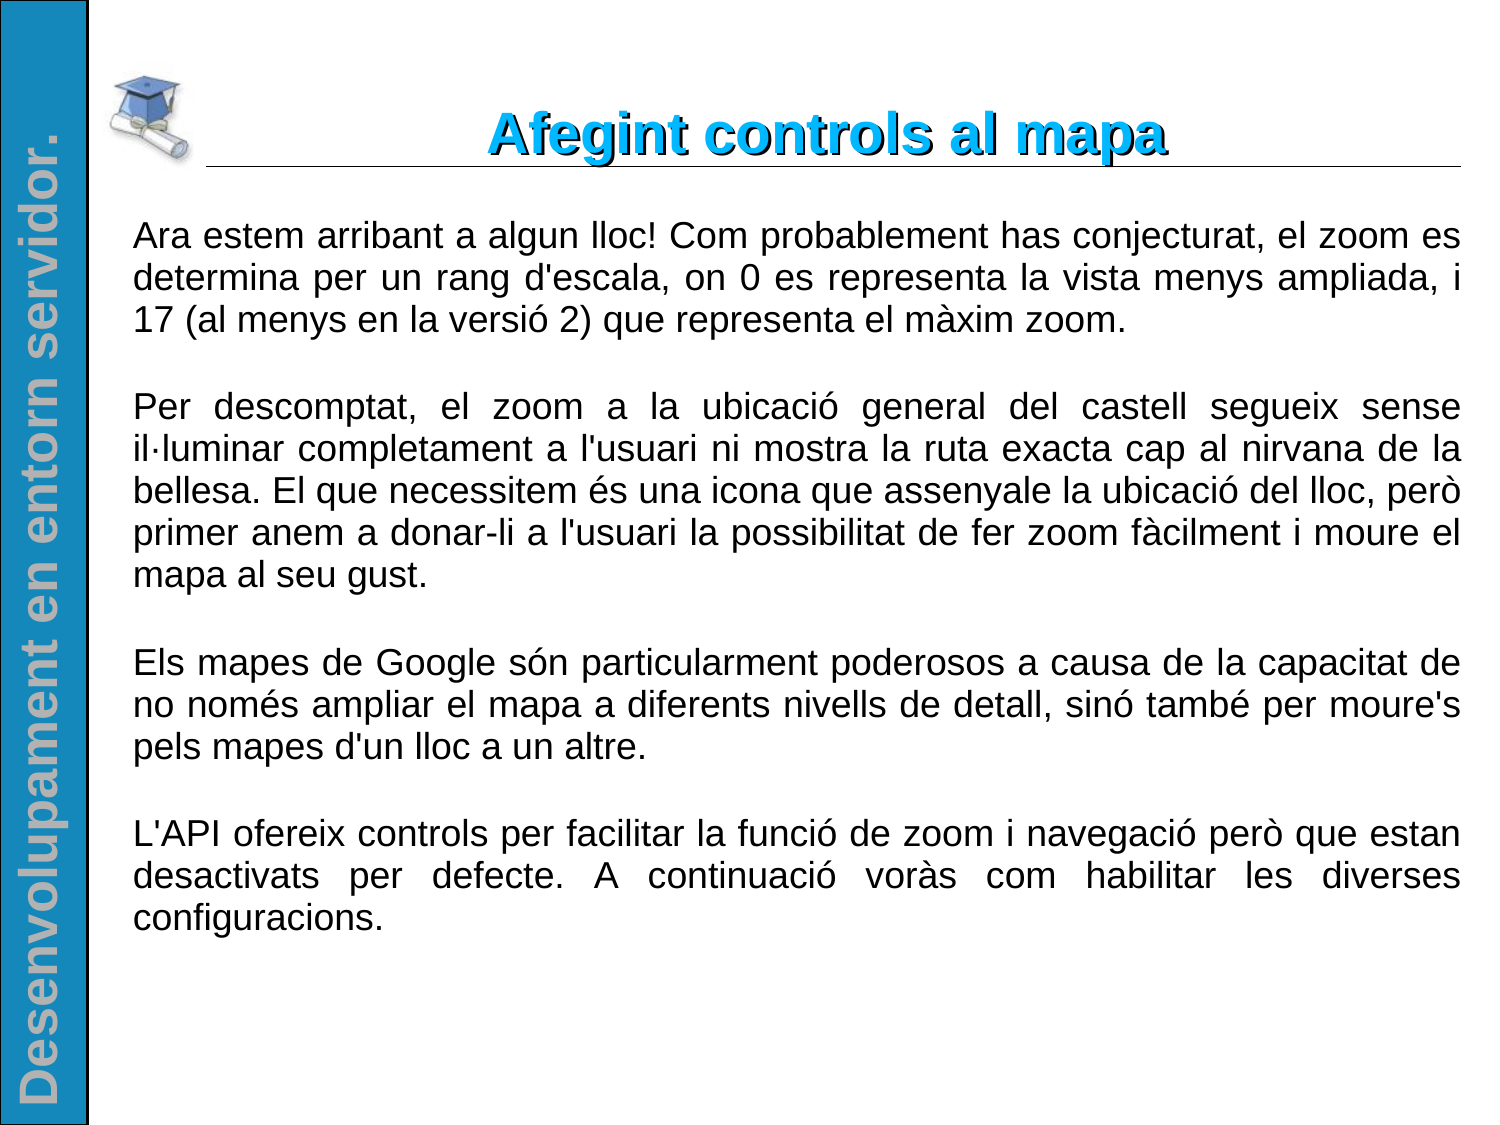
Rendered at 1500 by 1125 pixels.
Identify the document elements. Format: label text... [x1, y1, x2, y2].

picture [93, 61, 206, 174]
text_box Ara estem arribant a algun lloc! Com probablement has conjecturat, el zoom es determina per un rang d'escala, on 0 es representa la vista menys ampliada, i 17 (al menys en la versió 2) que representa el màxim zoom. Per descomptat, el zoom a la ubicació general del castell segueix sense il·luminar completament a l'usuari ni mostra la ruta exacta cap al nirvana de la bellesa. El que necessitem és una icona que assenyale la ubicació del lloc, però primer anem a donar-li a l'usuari la possibilitat de fer zoom fàcilment i moure el mapa al seu gust. Els mapes de Google són particularment poderosos a causa de la capacitat de no només ampliar el mapa a diferents nivells de detall, sinó també per moure's pels mapes d'un lloc a un altre. L'API ofereix controls per facilitar la funció de zoom i navegació però que estan desactivats per defecte. A continuació voràs com habilitar les diverses configuracions. [118, 206, 1477, 947]
title Afegint controls al mapa [206, 88, 1447, 178]
